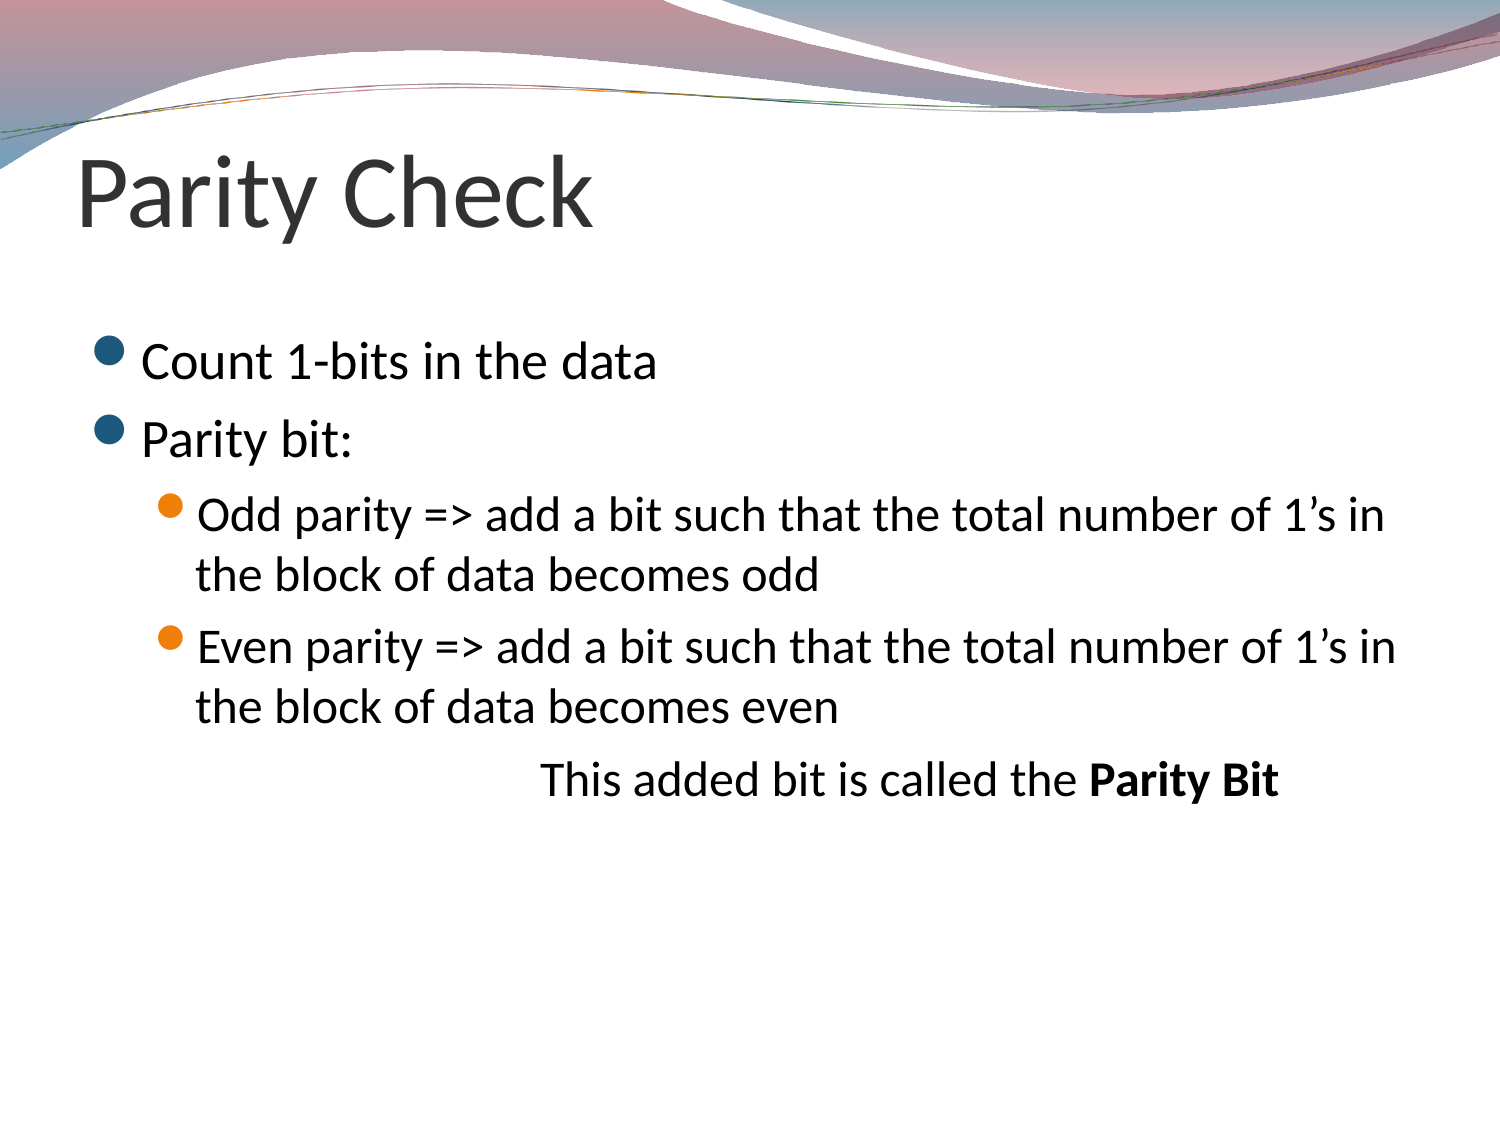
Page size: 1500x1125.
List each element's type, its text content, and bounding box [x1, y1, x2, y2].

title Parity Check [75, 115, 1426, 304]
list Count 1-bits in the data Parity bit: Odd parity => add a bit such that the total number of 1’s in the block of data becomes odd Even parity => add a bit such that the total number of 1’s in the block of data becomes even This added bit is called the Parity Bit [75, 317, 1426, 1038]
picture [0, 33, 1500, 140]
